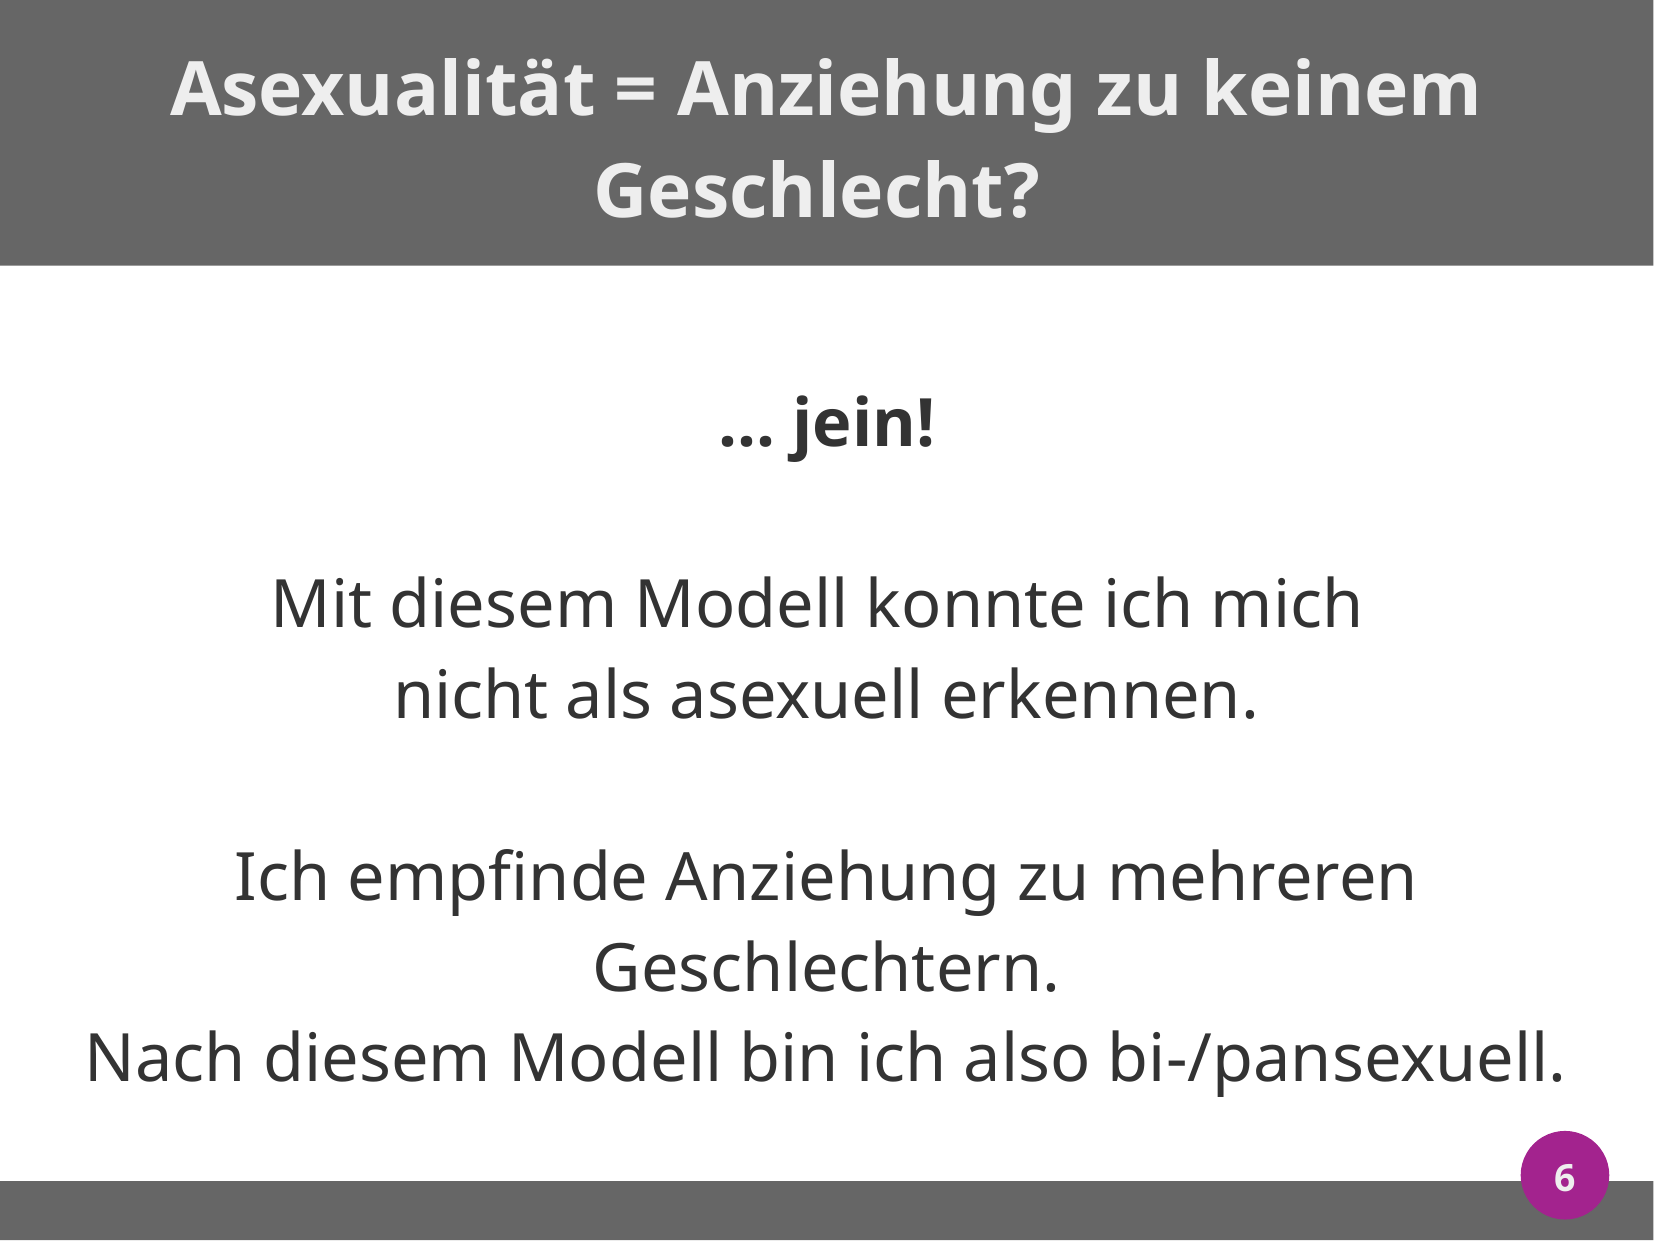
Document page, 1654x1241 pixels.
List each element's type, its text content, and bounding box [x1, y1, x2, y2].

title Asexualität = Anziehung zu keinem Geschlecht? [59, 31, 1595, 244]
subtitle … jein! Mit diesem Modell konnte ich mich nicht als asexuell erkennen. Ich empfinde Anziehung zu mehreren Geschlechtern. Nach diesem Modell bin ich also bi-/pansexuell. [59, 261, 1595, 1216]
